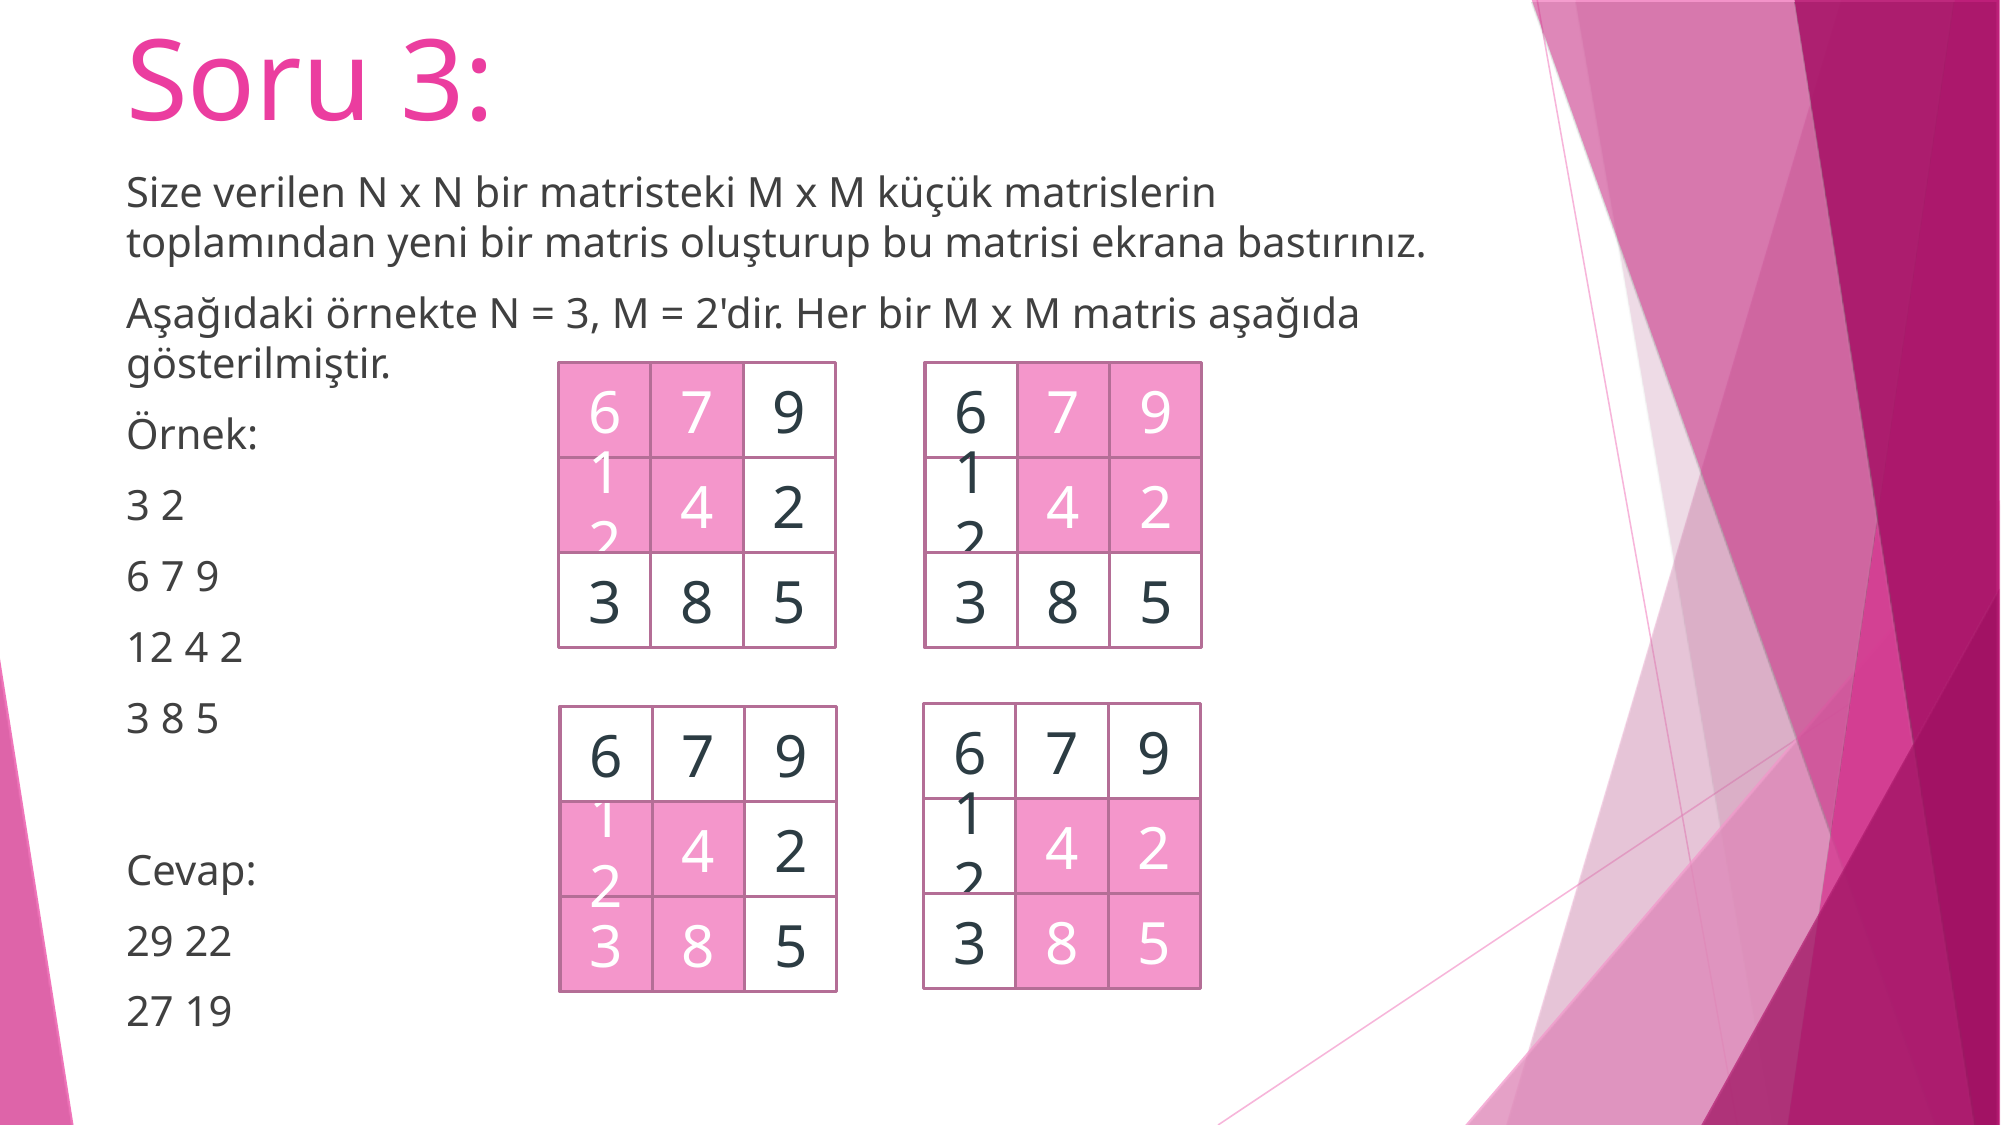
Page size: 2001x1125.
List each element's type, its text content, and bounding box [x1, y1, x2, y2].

text_box 7 [1015, 703, 1108, 799]
text_box 4 [1016, 799, 1109, 894]
text_box 12 [559, 802, 652, 897]
text_box 8 [1016, 894, 1109, 989]
text_box 3 [558, 552, 650, 648]
text_box 4 [650, 457, 743, 552]
text_box 6 [558, 362, 650, 457]
text_box 5 [1109, 894, 1201, 989]
text_box 12 [923, 798, 1016, 893]
text_box 4 [1018, 457, 1110, 552]
text_box 3 [923, 893, 1016, 989]
text_box 9 [1108, 703, 1201, 799]
text_box 2 [743, 457, 836, 552]
text_box 5 [1109, 552, 1202, 648]
text_box 7 [1018, 362, 1110, 457]
text_box 12 [558, 457, 650, 552]
text_box 5 [743, 552, 836, 648]
text_box 9 [743, 362, 836, 457]
text_box 9 [1110, 362, 1202, 457]
text_box 8 [650, 552, 743, 648]
text_box 6 [924, 362, 1018, 457]
text_box 6 [923, 703, 1015, 798]
text_box 3 [924, 552, 1017, 648]
text_box 7 [652, 706, 745, 802]
text_box 9 [745, 706, 837, 801]
title Soru 3: [111, 0, 1522, 218]
text_box 2 [744, 801, 837, 896]
text_box 2 [1110, 457, 1202, 552]
text_box 3 [559, 897, 652, 992]
text_box 2 [1109, 799, 1201, 894]
text_box 6 [559, 706, 652, 802]
text_box 8 [1017, 552, 1109, 648]
list Size verilen N x N bir matristeki M x M küçük matrislerin toplamından yeni bir matris oluşturup bu matrisi ekrana bastırınız. Aşağıdaki örnekte N = 3, M = 2'dir. Her bir M x M matris aşağıda gösterilmiştir. Örnek: 3 2 6 7 9 12 4 2 3 8 5 Cevap: 29 22 27 19 [111, 158, 1444, 1125]
text_box 5 [744, 896, 837, 992]
text_box 12 [924, 457, 1018, 552]
text_box 8 [652, 897, 744, 992]
text_box 4 [652, 802, 744, 897]
text_box 7 [650, 362, 743, 457]
